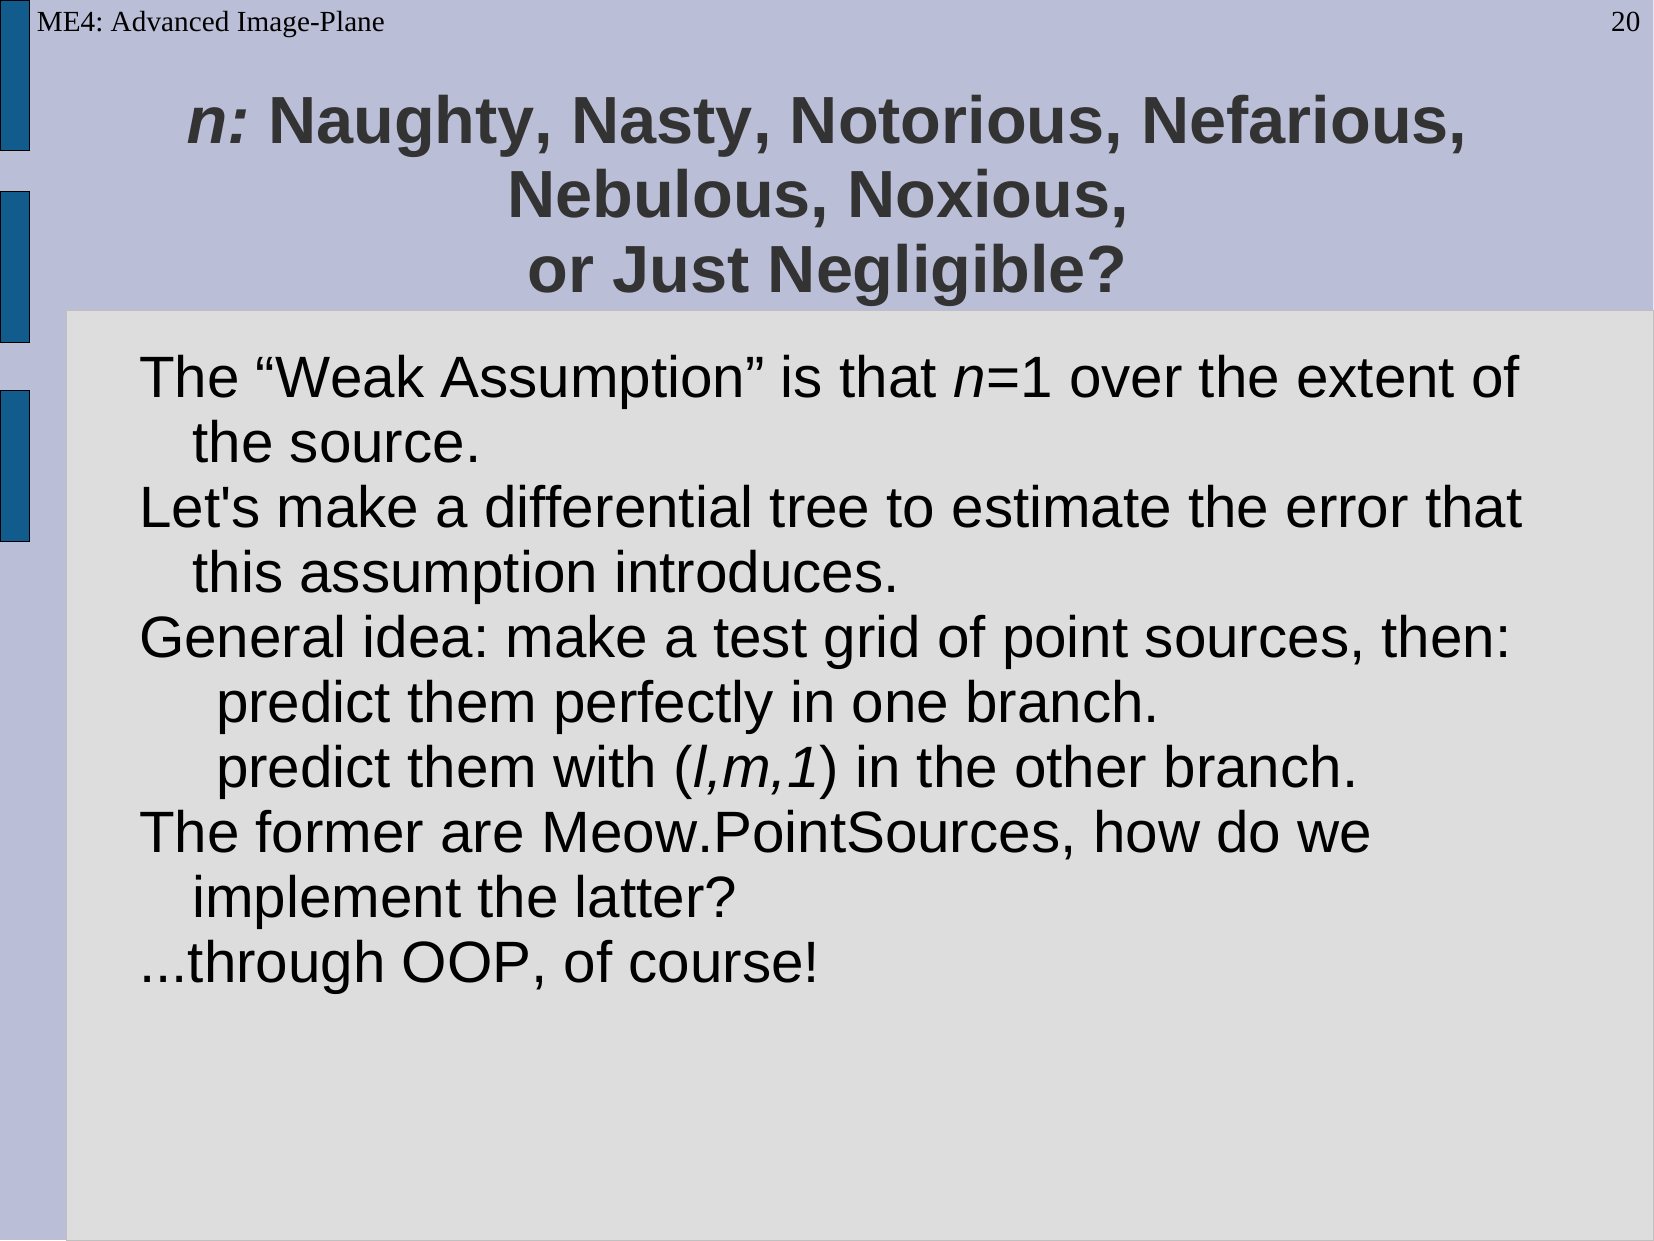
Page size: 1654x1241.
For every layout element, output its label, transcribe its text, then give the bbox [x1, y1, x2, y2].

list The “Weak Assumption” is that n=1 over the extent of the source. Let's make a differential tree to estimate the error that this assumption introduces. General idea: make a test grid of point sources, then: predict them perfectly in one branch. predict them with (l,m,1) in the other branch. The former are Meow.PointSources, how do we implement the latter? ...through OOP, of course! [121, 344, 1595, 1112]
title n: Naughty, Nasty, Notorious, Nefarious, Nebulous, Noxious, or Just Negligible? [121, 78, 1534, 312]
